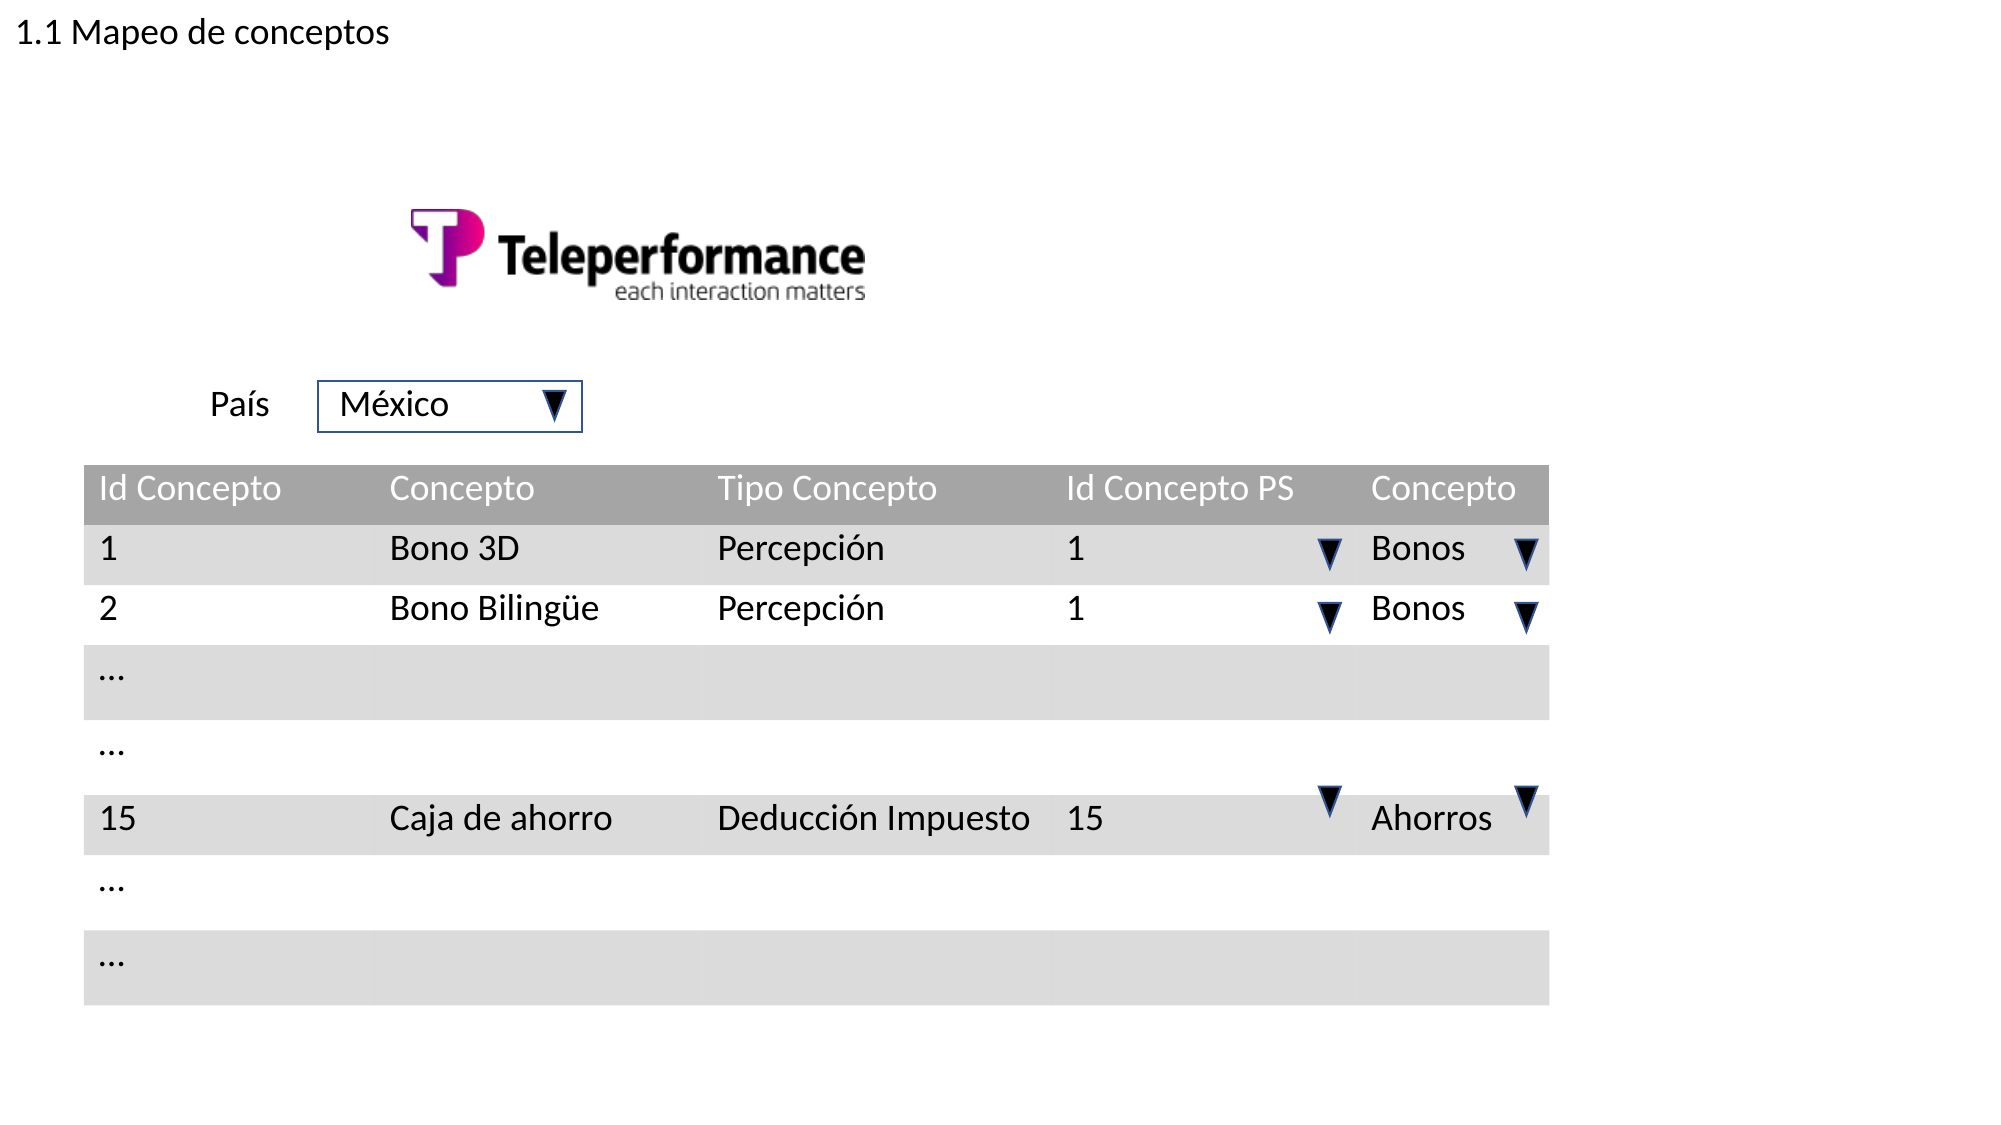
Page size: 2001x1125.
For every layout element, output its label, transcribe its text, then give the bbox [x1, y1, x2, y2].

table_header Concepto [375, 465, 703, 525]
table_cell 15 [1051, 795, 1356, 855]
table_cell Ahorros [1356, 795, 1549, 855]
text_box [1318, 602, 1341, 632]
table_cell Bono 3D [375, 525, 703, 585]
table_cell Caja de ahorro [375, 795, 703, 855]
table_header Id Concepto PS [1051, 465, 1356, 525]
table_cell … [84, 645, 375, 720]
table_cell Percepción [703, 585, 1051, 645]
text_box [1515, 539, 1538, 569]
table_cell [1356, 930, 1549, 1005]
table_cell … [84, 930, 375, 1005]
table_cell [1051, 930, 1356, 1005]
text_box [1318, 786, 1341, 816]
table_cell [375, 855, 703, 930]
table_cell [1051, 720, 1356, 795]
table_cell [1356, 855, 1549, 930]
table_header Tipo Concepto [703, 465, 1051, 525]
text_box 1.1 Mapeo de conceptos [0, 0, 583, 60]
table_cell [1356, 720, 1549, 795]
table_cell [375, 645, 703, 720]
table_cell [375, 720, 703, 795]
table_cell Bono Bilingüe [375, 585, 703, 645]
table_header Concepto [1356, 465, 1549, 525]
table_cell [1051, 855, 1356, 930]
table_cell 1 [84, 525, 375, 585]
picture [411, 209, 865, 300]
table_cell 2 [84, 585, 375, 645]
table_cell [703, 645, 1051, 720]
text_box [1515, 602, 1538, 632]
text_box [543, 390, 566, 420]
table_cell 1 [1051, 585, 1356, 645]
text_box País [83, 371, 285, 432]
text_box [1515, 786, 1538, 816]
table_header Id Concepto [84, 465, 375, 525]
table_cell 1 [1051, 525, 1356, 585]
table_cell [1051, 645, 1356, 720]
table_cell [1356, 645, 1549, 720]
table_cell Deducción Impuesto [703, 795, 1051, 855]
table_cell [703, 855, 1051, 930]
table_cell [375, 930, 703, 1005]
table_cell … [84, 720, 375, 795]
table_cell 15 [84, 795, 375, 855]
table_cell [703, 930, 1051, 1005]
text_box México [324, 371, 526, 432]
table_cell Bonos [1356, 525, 1549, 585]
table_cell [703, 720, 1051, 795]
table_cell … [84, 855, 375, 930]
text_box [1318, 539, 1341, 569]
table_cell Bonos [1356, 585, 1549, 645]
table_cell Percepción [703, 525, 1051, 585]
